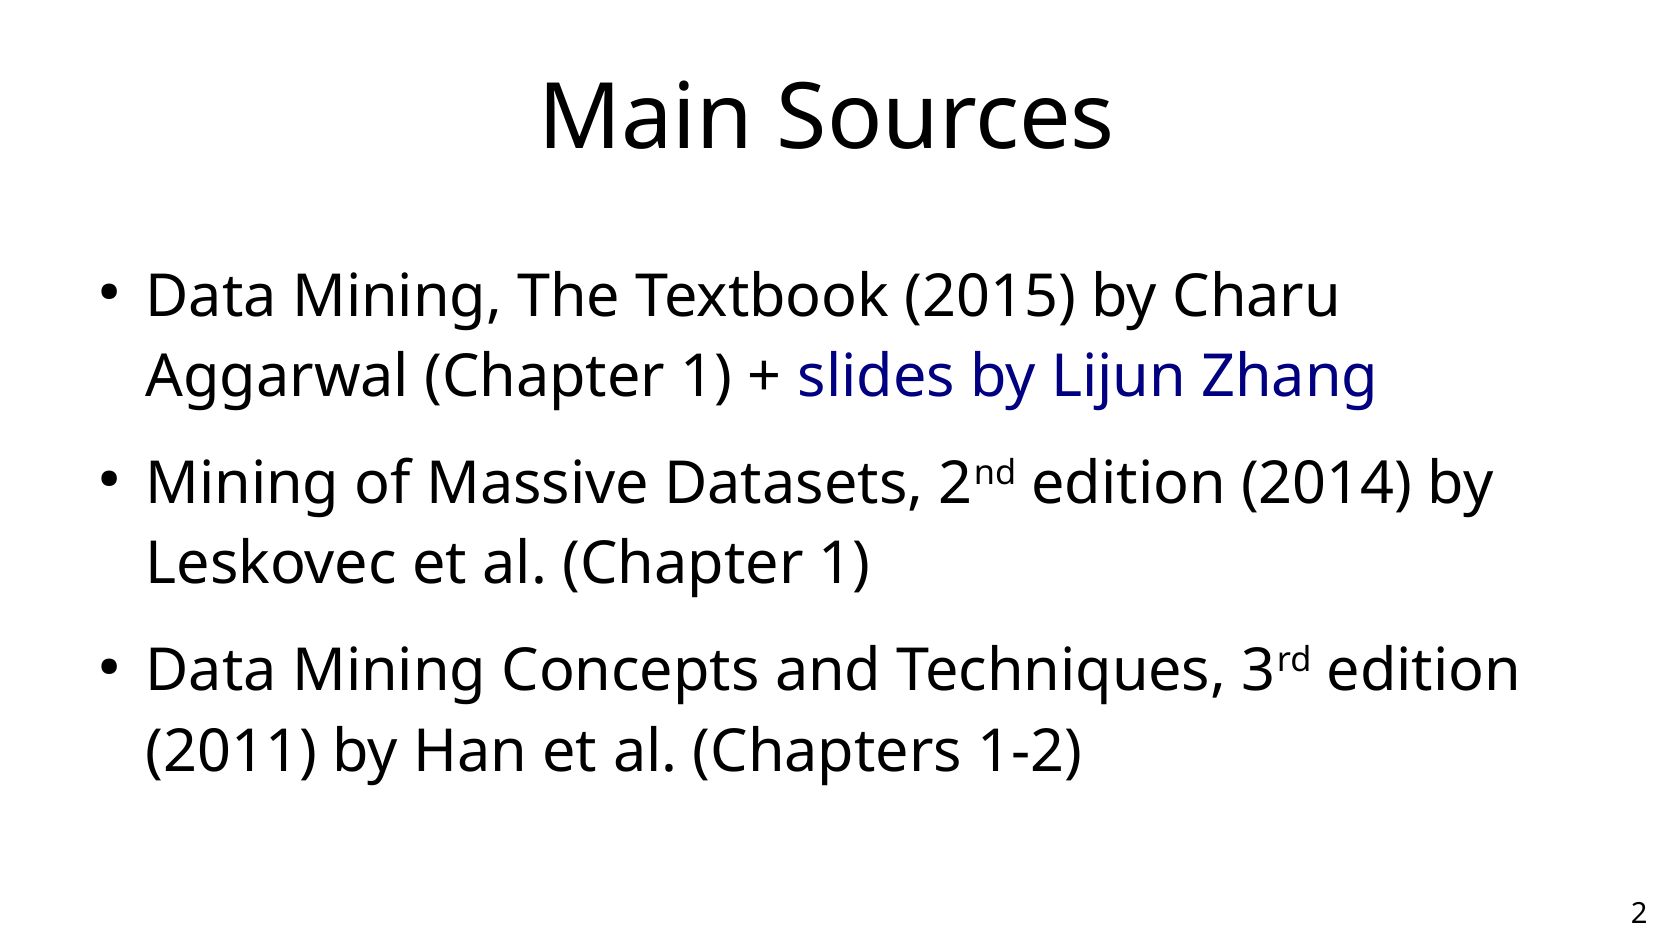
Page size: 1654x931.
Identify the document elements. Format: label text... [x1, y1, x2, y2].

title Main Sources [82, 1, 1571, 226]
list Data Mining, The Textbook (2015) by Charu Aggarwal (Chapter 1) + slides by Lijun Zhang Mining of Massive Datasets, 2nd edition (2014) by Leskovec et al. (Chapter 1) Data Mining Concepts and Techniques, 3rd edition (2011) by Han et al. (Chapters 1-2) [82, 253, 1571, 793]
